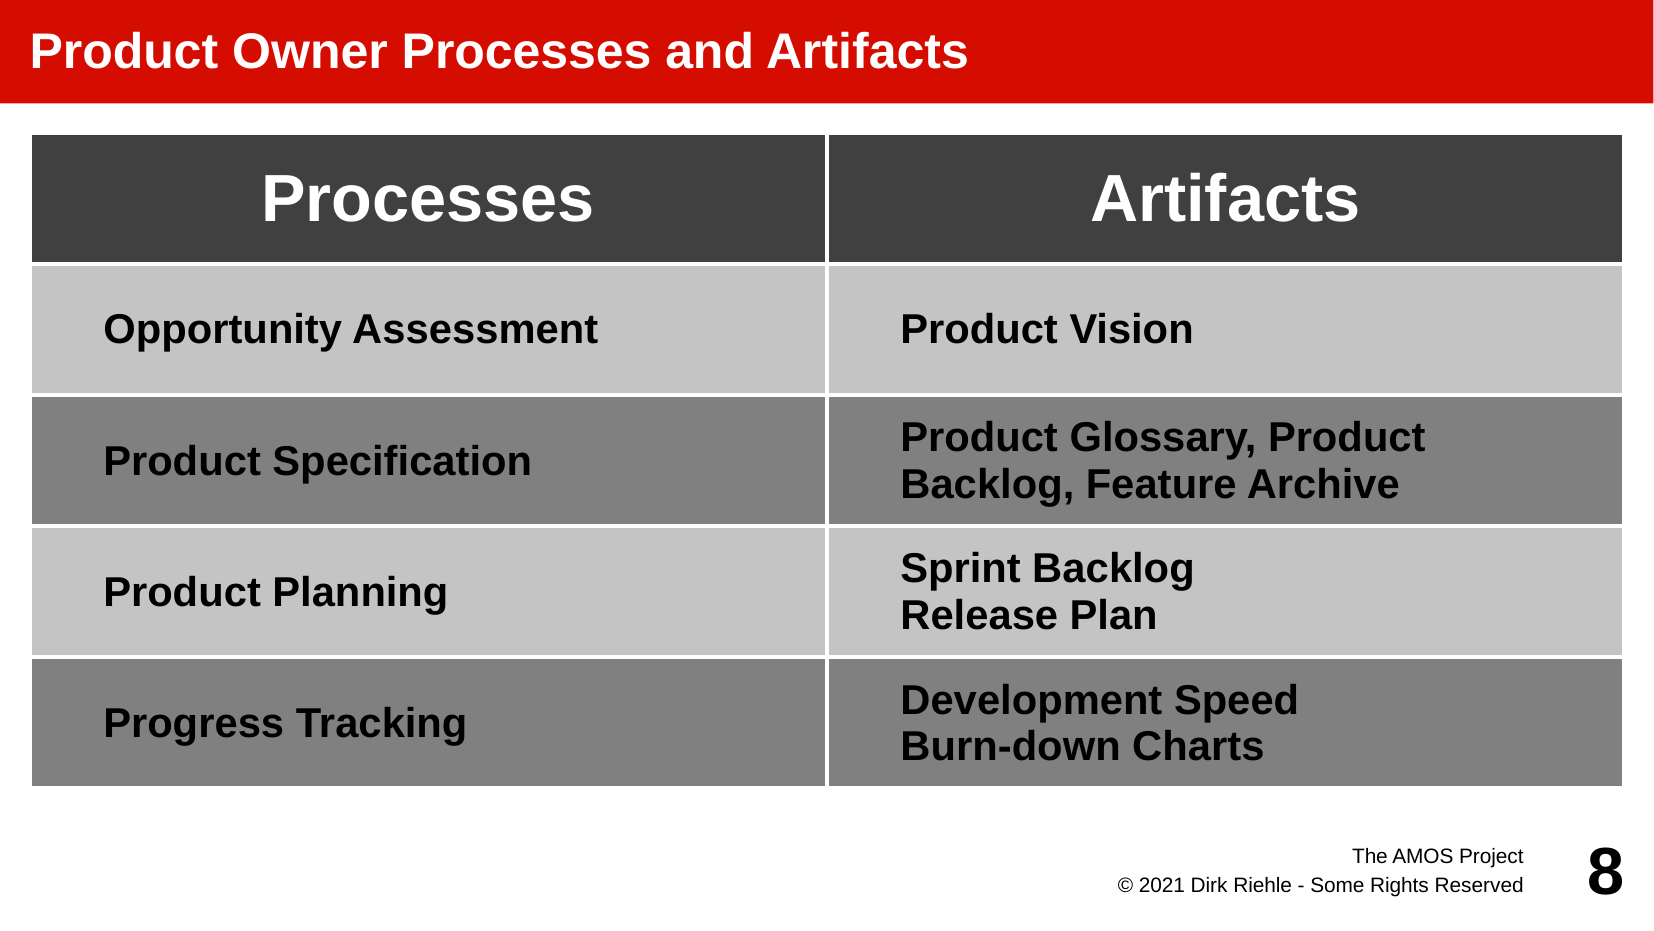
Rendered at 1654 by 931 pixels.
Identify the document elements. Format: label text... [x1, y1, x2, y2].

table_header Processes [32, 135, 825, 262]
table_header Artifacts [829, 135, 1622, 262]
table_cell Opportunity Assessment [32, 266, 825, 393]
table_cell Product Planning [32, 528, 825, 655]
table_cell Product Specification [32, 397, 825, 524]
table_cell Progress Tracking [32, 659, 825, 786]
title Product Owner Processes and Artifacts [0, 0, 1654, 104]
table_cell Sprint Backlog Release Plan [829, 528, 1622, 655]
table_cell Product Glossary, Product Backlog, Feature Archive [829, 397, 1622, 524]
table_cell Development Speed Burn-down Charts [829, 659, 1622, 786]
table_cell Product Vision [829, 266, 1622, 393]
